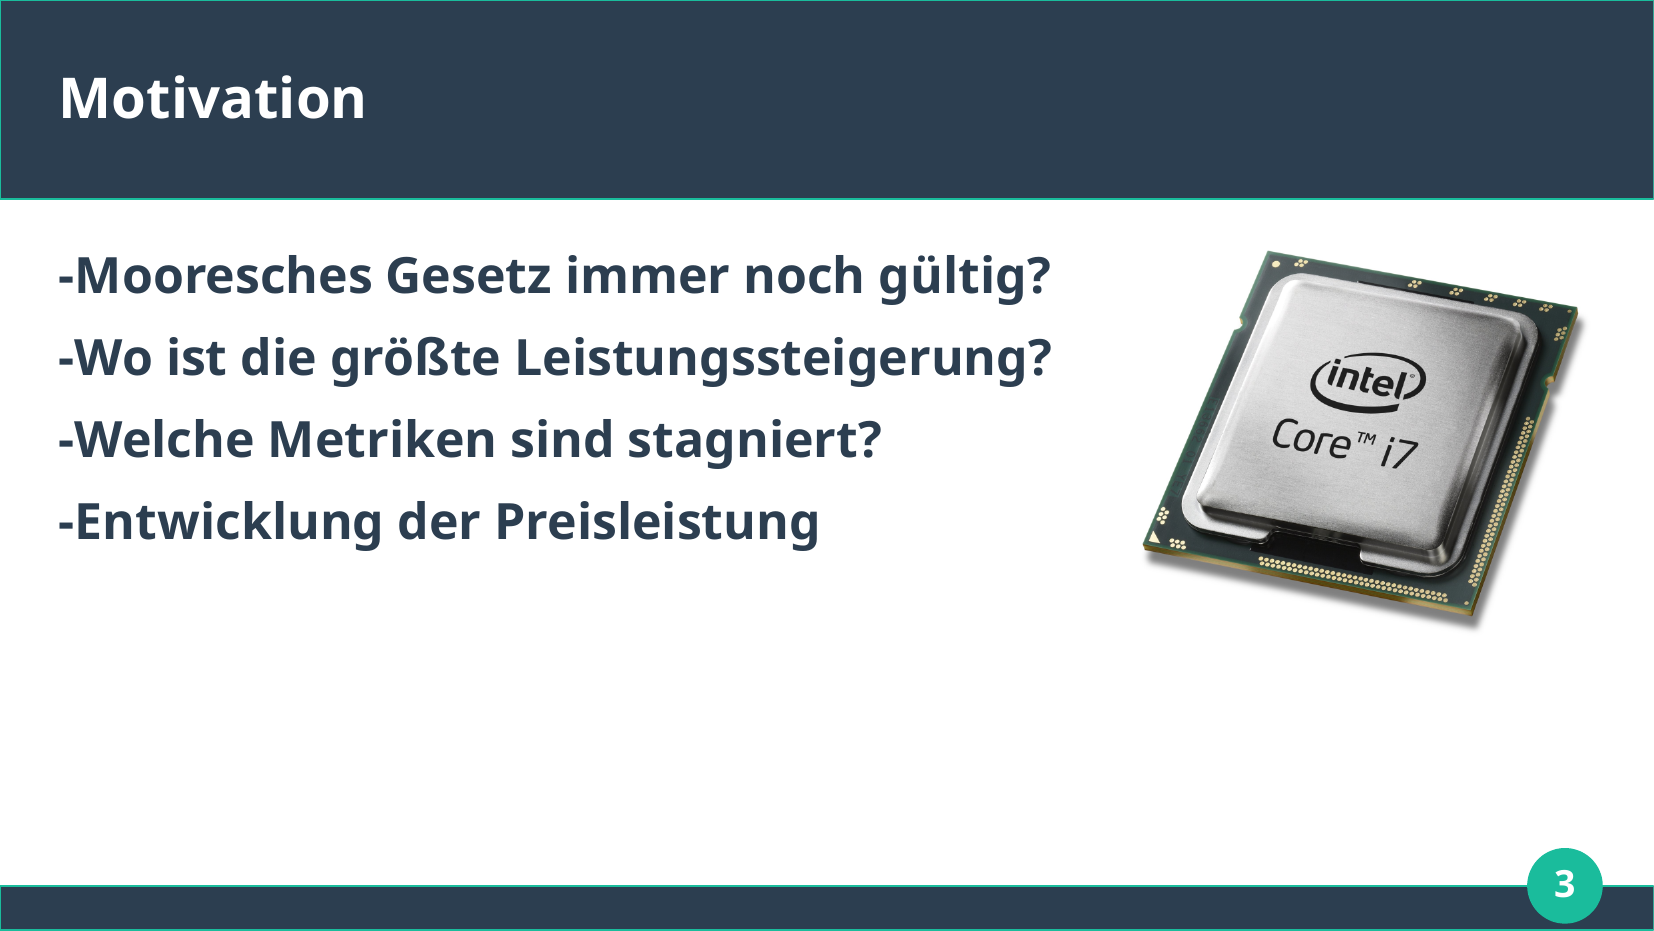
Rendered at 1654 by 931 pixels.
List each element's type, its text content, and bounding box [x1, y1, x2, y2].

title Motivation [59, 37, 1595, 155]
list -Mooresches Gesetz immer noch gültig? -Wo ist die größte Leistungssteigerung? -Welche Metriken sind stagniert? -Entwicklung der Preisleistung [59, 243, 1595, 864]
text_box [1505, 848, 1625, 923]
picture [1131, 243, 1595, 643]
